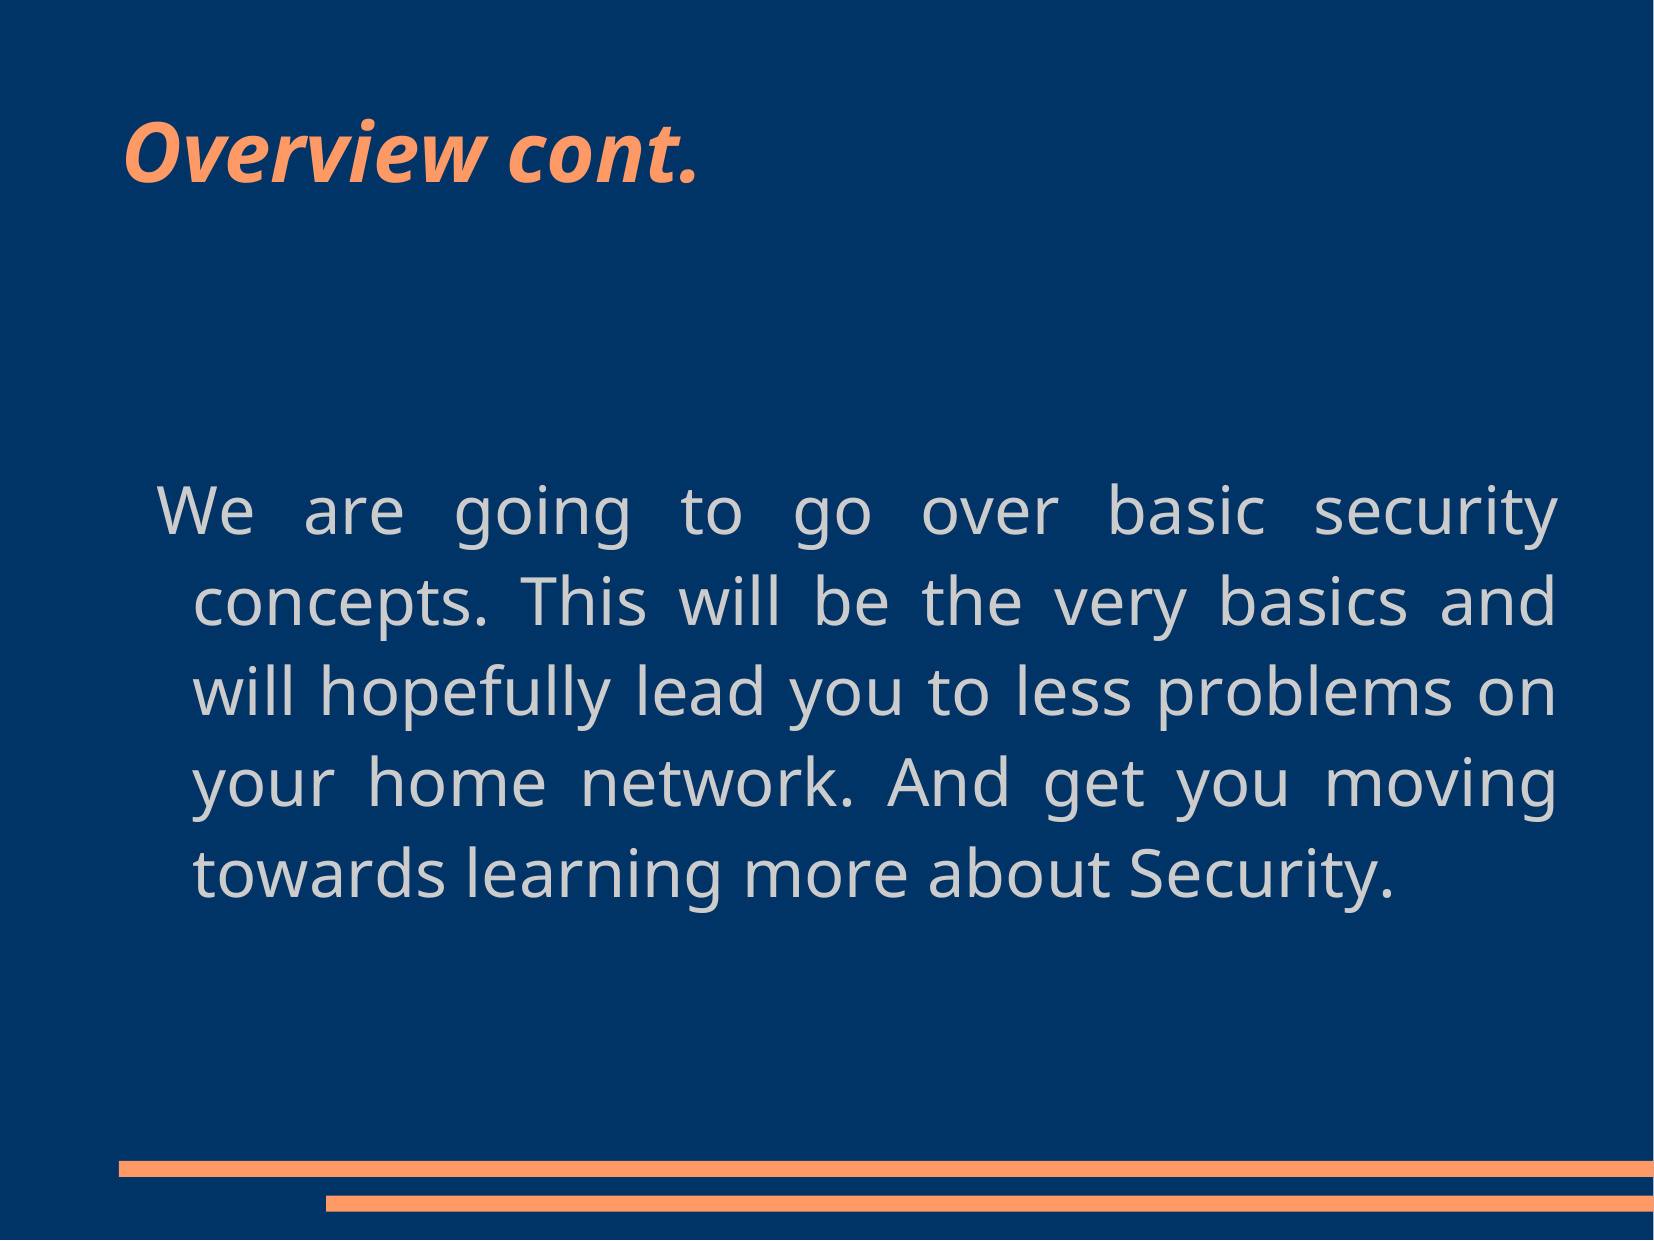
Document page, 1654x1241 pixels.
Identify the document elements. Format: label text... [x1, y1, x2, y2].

subtitle We are going to go over basic security concepts. This will be the very basics and will hopefully lead you to less problems on your home network. And get you moving towards learning more about Security. [121, 322, 1561, 1133]
title Overview cont. [121, 46, 1534, 254]
